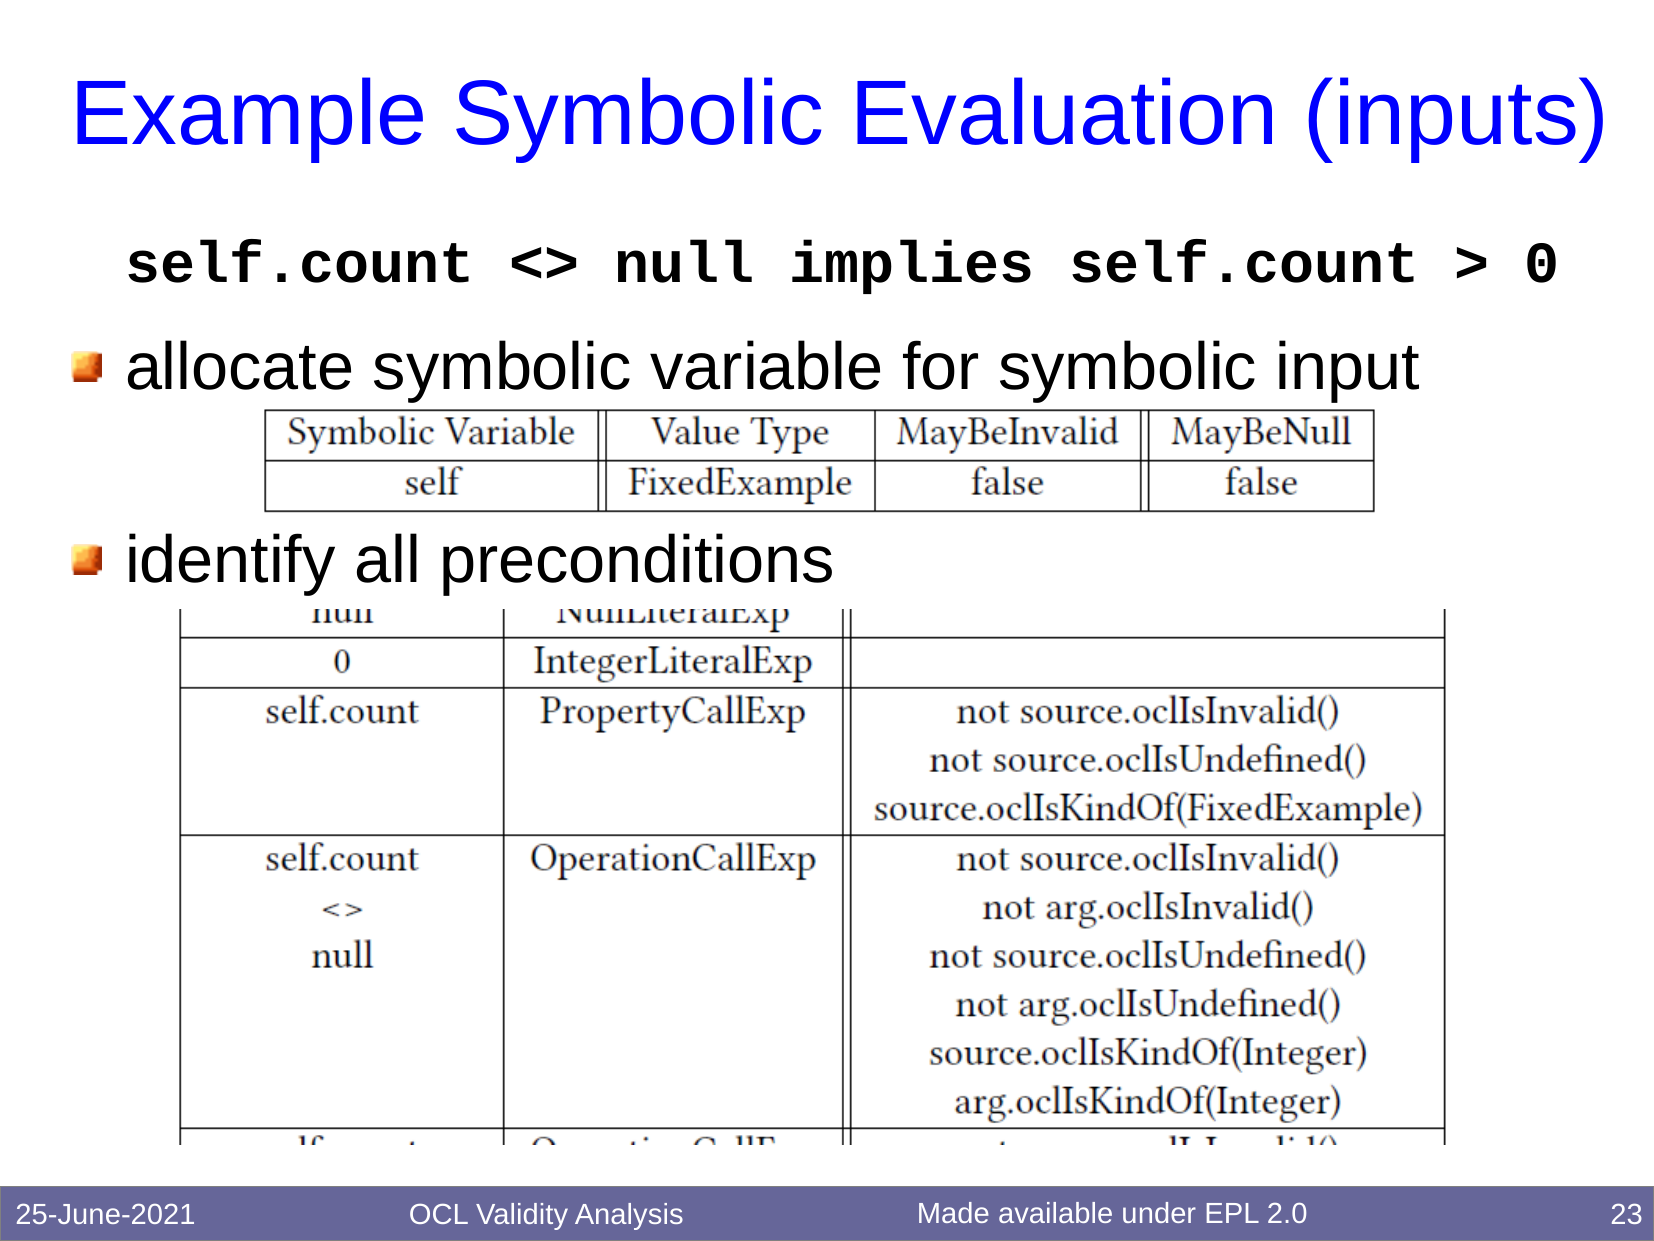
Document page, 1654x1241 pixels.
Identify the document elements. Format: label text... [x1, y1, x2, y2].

list self.count <> null implies self.count > 0 allocate symbolic variable for symbolic input identify all preconditions [54, 233, 1617, 1057]
picture [260, 405, 1378, 517]
title Example Symbolic Evaluation (inputs) [54, 10, 1629, 216]
picture [175, 609, 1452, 1145]
